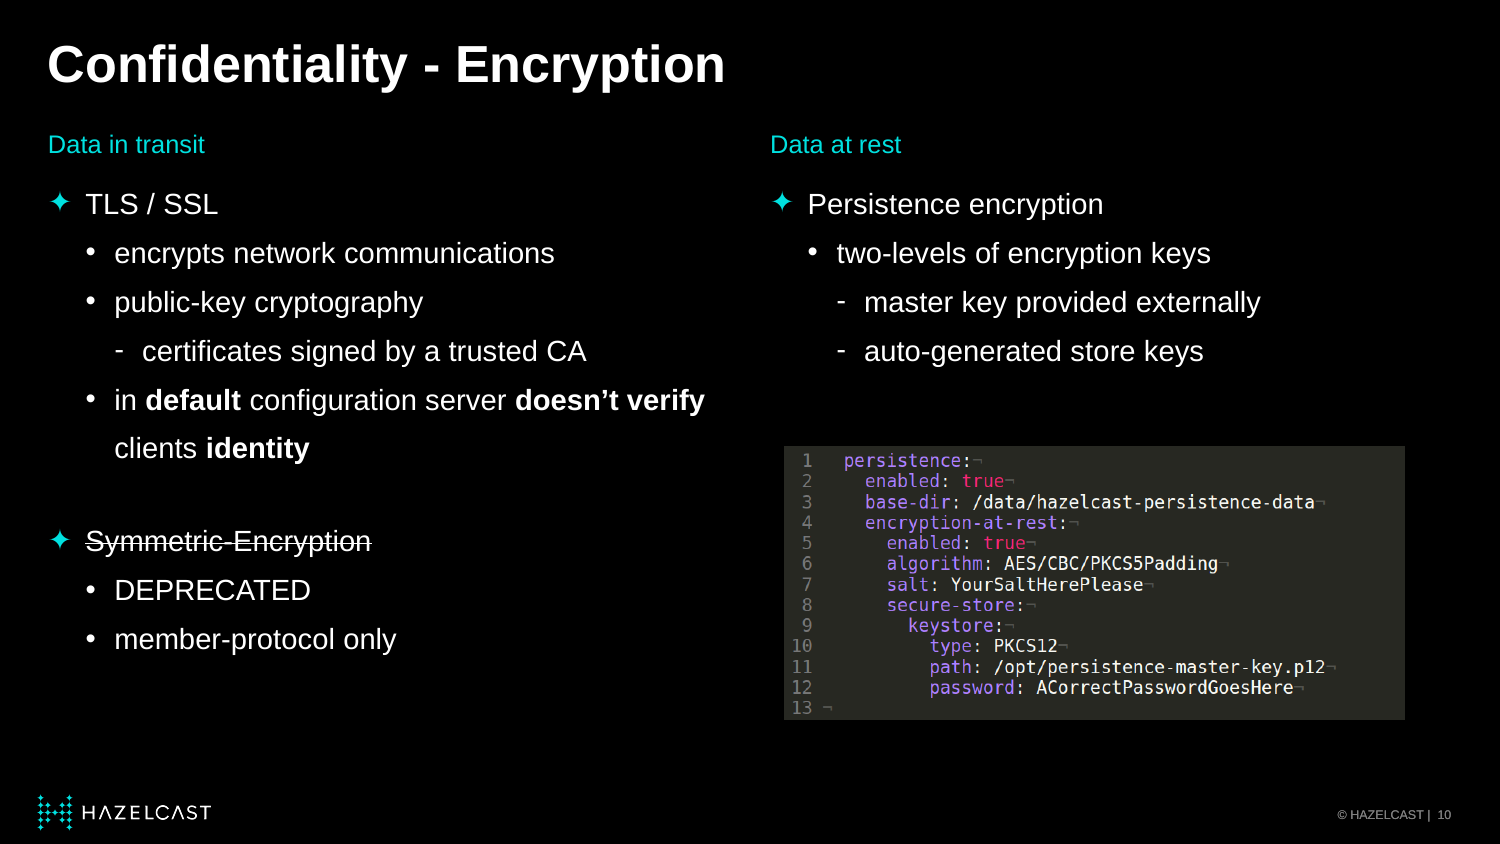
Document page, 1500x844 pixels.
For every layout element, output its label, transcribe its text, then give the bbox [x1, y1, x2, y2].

list Persistence encryption two-levels of encryption keys master key provided externally auto-generated store keys [759, 165, 1460, 761]
list Data at rest [759, 110, 1463, 166]
list Data in transit [37, 110, 738, 166]
list Symmetric-Encryption DEPRECATED member-protocol only [37, 502, 738, 731]
picture [784, 446, 1405, 720]
title Confidentiality - Encryption [37, 37, 1463, 97]
list TLS / SSL encrypts network communications public-key cryptography certificates signed by a trusted CA in default configuration server doesn’t verify clients identity [37, 166, 738, 502]
picture [37, 794, 211, 831]
